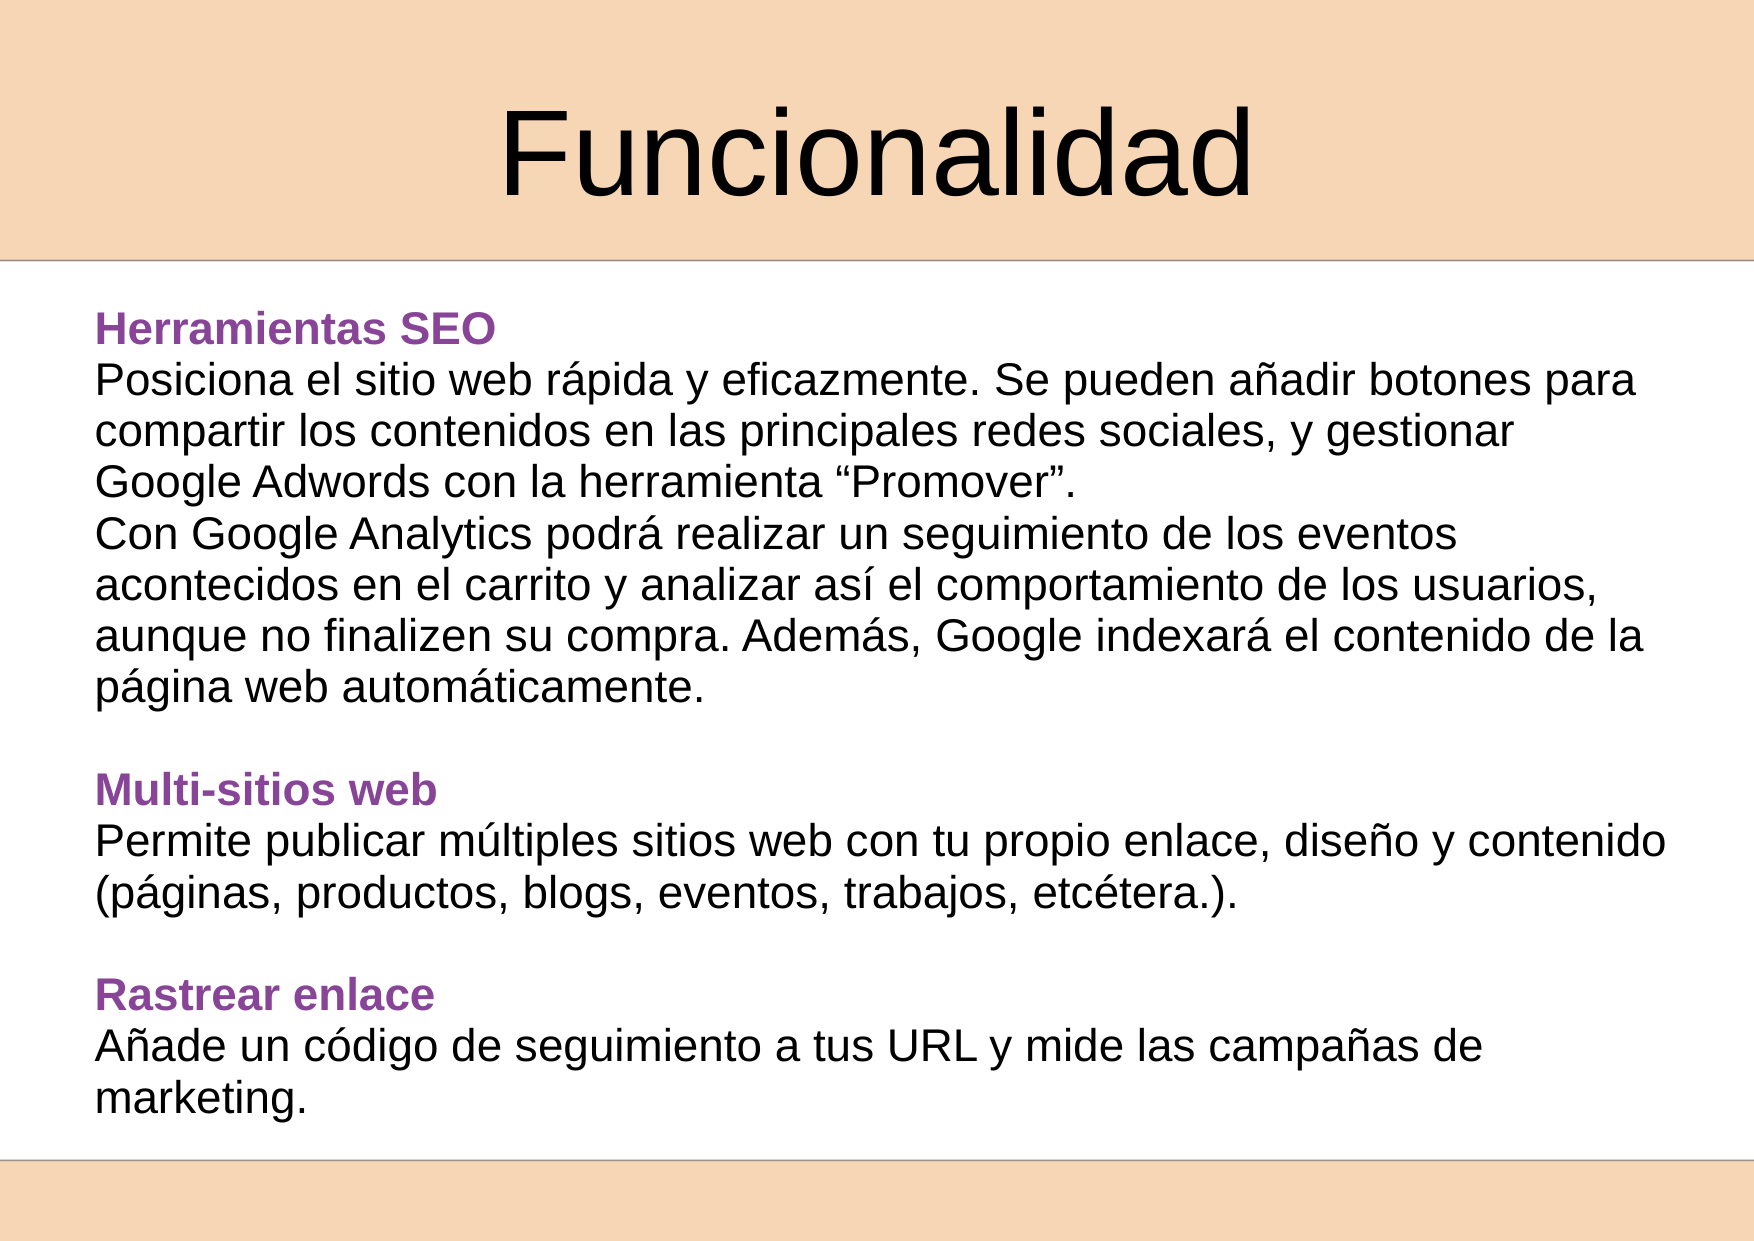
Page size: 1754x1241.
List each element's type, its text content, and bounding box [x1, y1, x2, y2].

title Funcionalidad [87, 49, 1667, 257]
picture [0, 0, 1754, 1241]
text_box Herramientas SEO Posiciona el sitio web rápida y eficazmente. Se pueden añadir botones para compartir los contenidos en las principales redes sociales, y gestionar Google Adwords con la herramienta “Promover”. Con Google Analytics podrá realizar un seguimiento de los eventos acontecidos en el carrito y analizar así el comportamiento de los usuarios, aunque no finalizen su compra. Además, Google indexará el contenido de la página web automáticamente. Multi-sitios web Permite publicar múltiples sitios web con tu propio enlace, diseño y contenido (páginas, productos, blogs, eventos, trabajos, etcétera.). Rastrear enlace Añade un código de seguimiento a tus URL y mide las campañas de marketing. [79, 295, 1684, 1131]
